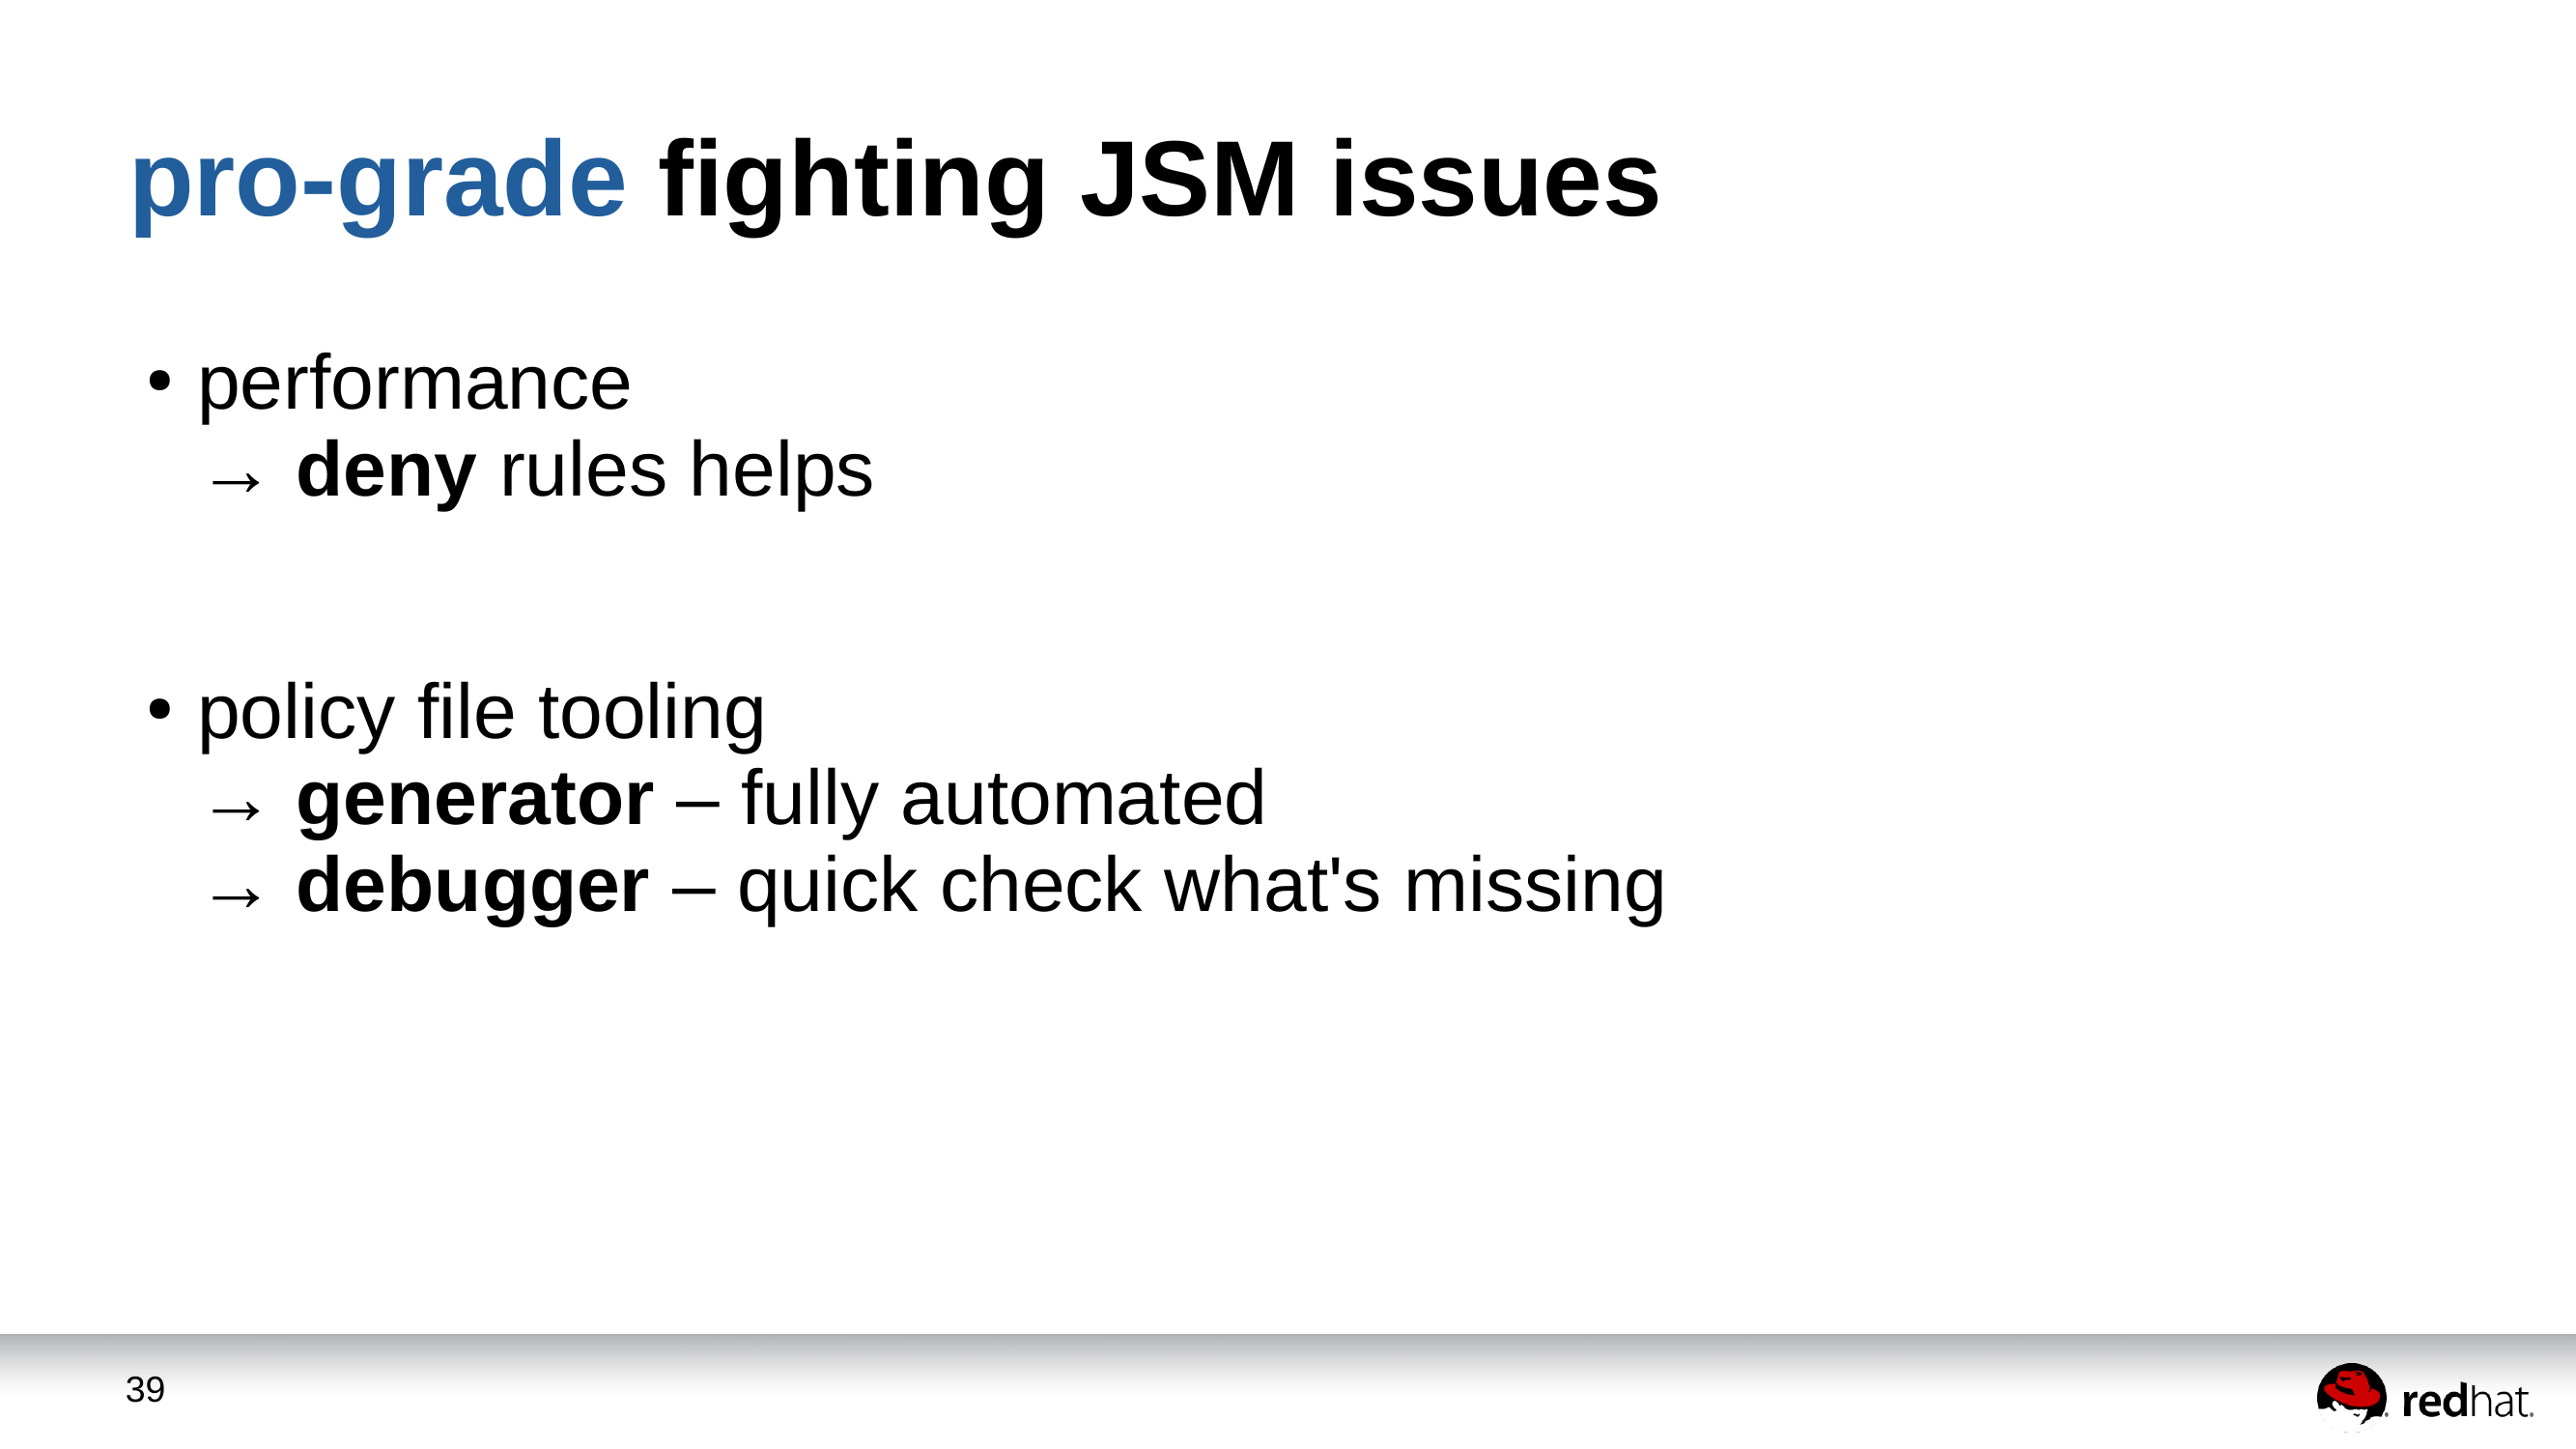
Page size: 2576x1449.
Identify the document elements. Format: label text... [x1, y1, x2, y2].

picture [0, 1334, 2576, 1445]
title pro-grade fighting JSM issues [128, 57, 2448, 300]
list performance → deny rules helps policy file tooling → generator – fully automated → debugger – quick check what's missing [128, 338, 2448, 1179]
